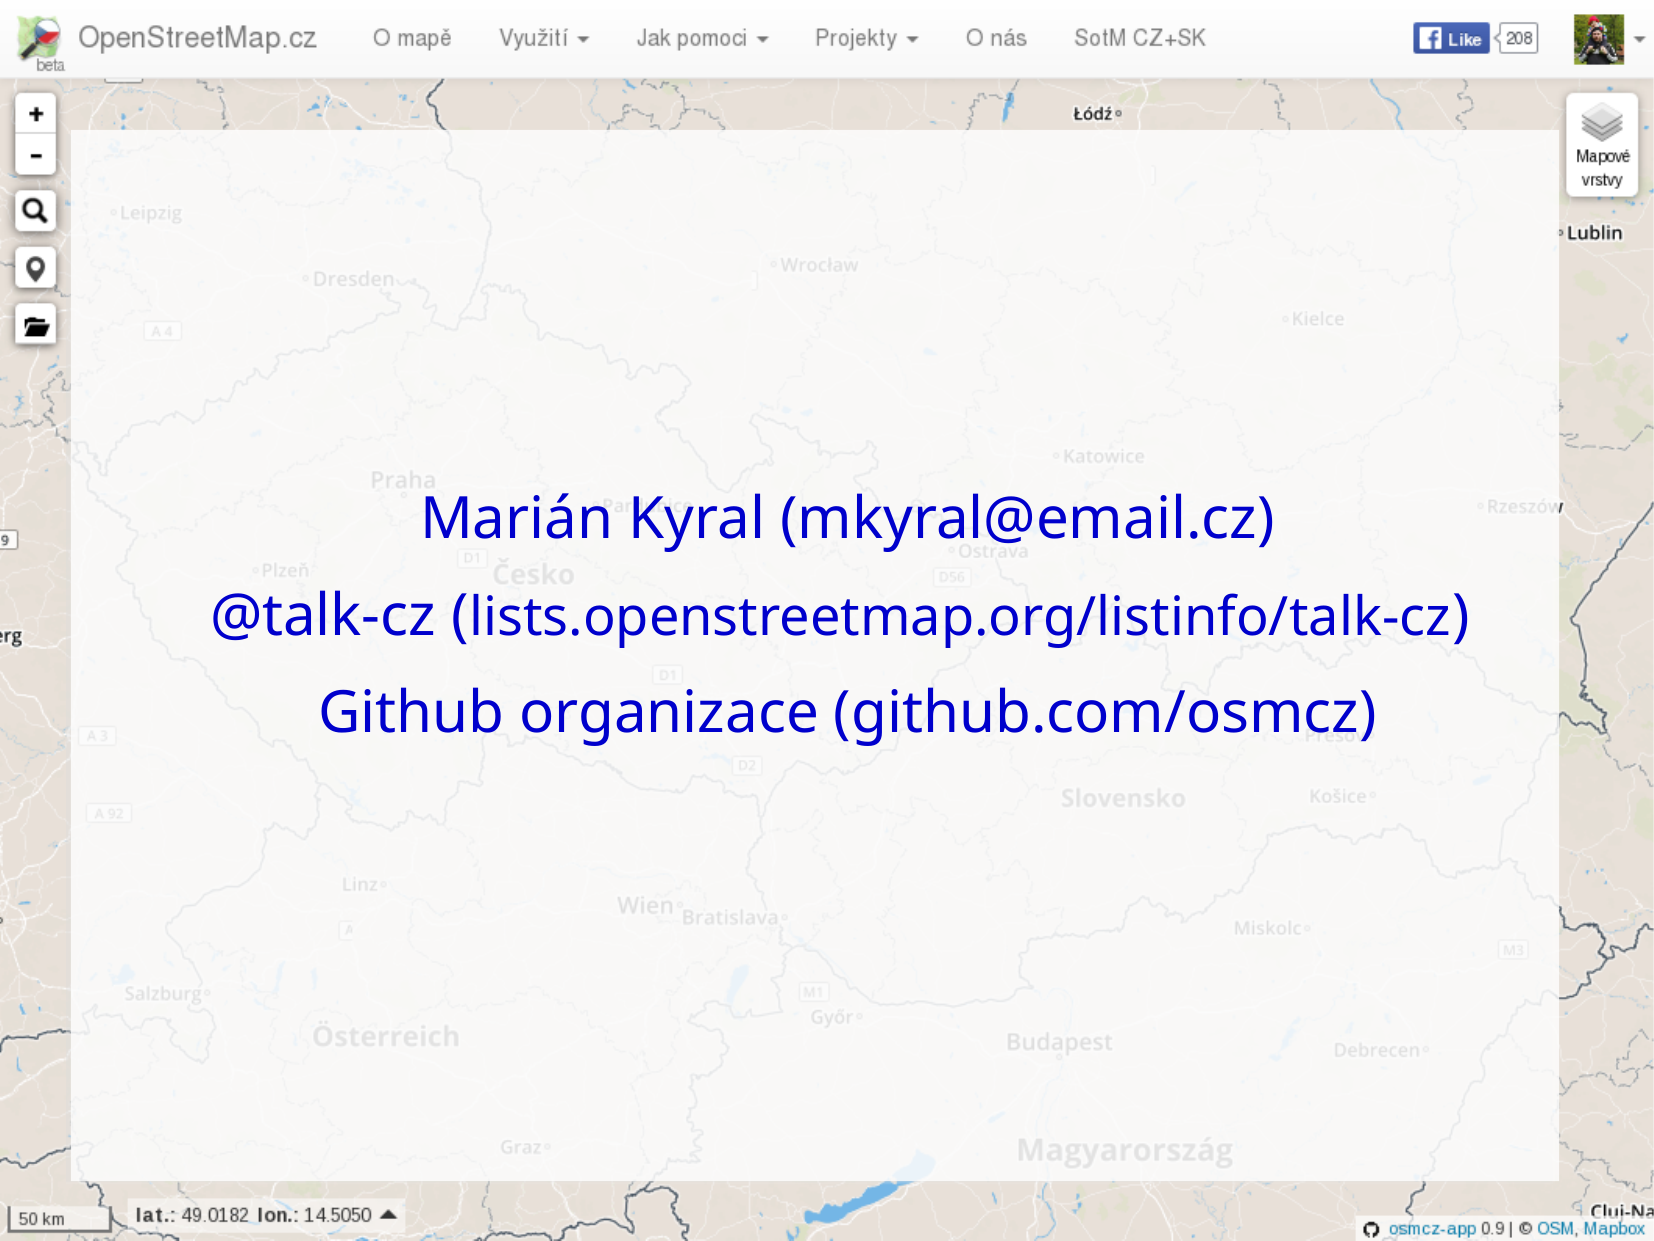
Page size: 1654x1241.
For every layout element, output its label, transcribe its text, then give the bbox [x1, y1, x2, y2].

picture [0, 0, 1654, 1241]
subtitle Marián Kyral (mkyral@email.cz) @talk-cz (lists.openstreetmap.org/listinfo/talk-cz) Github organizace (github.com/osmcz) [70, 129, 1560, 1182]
